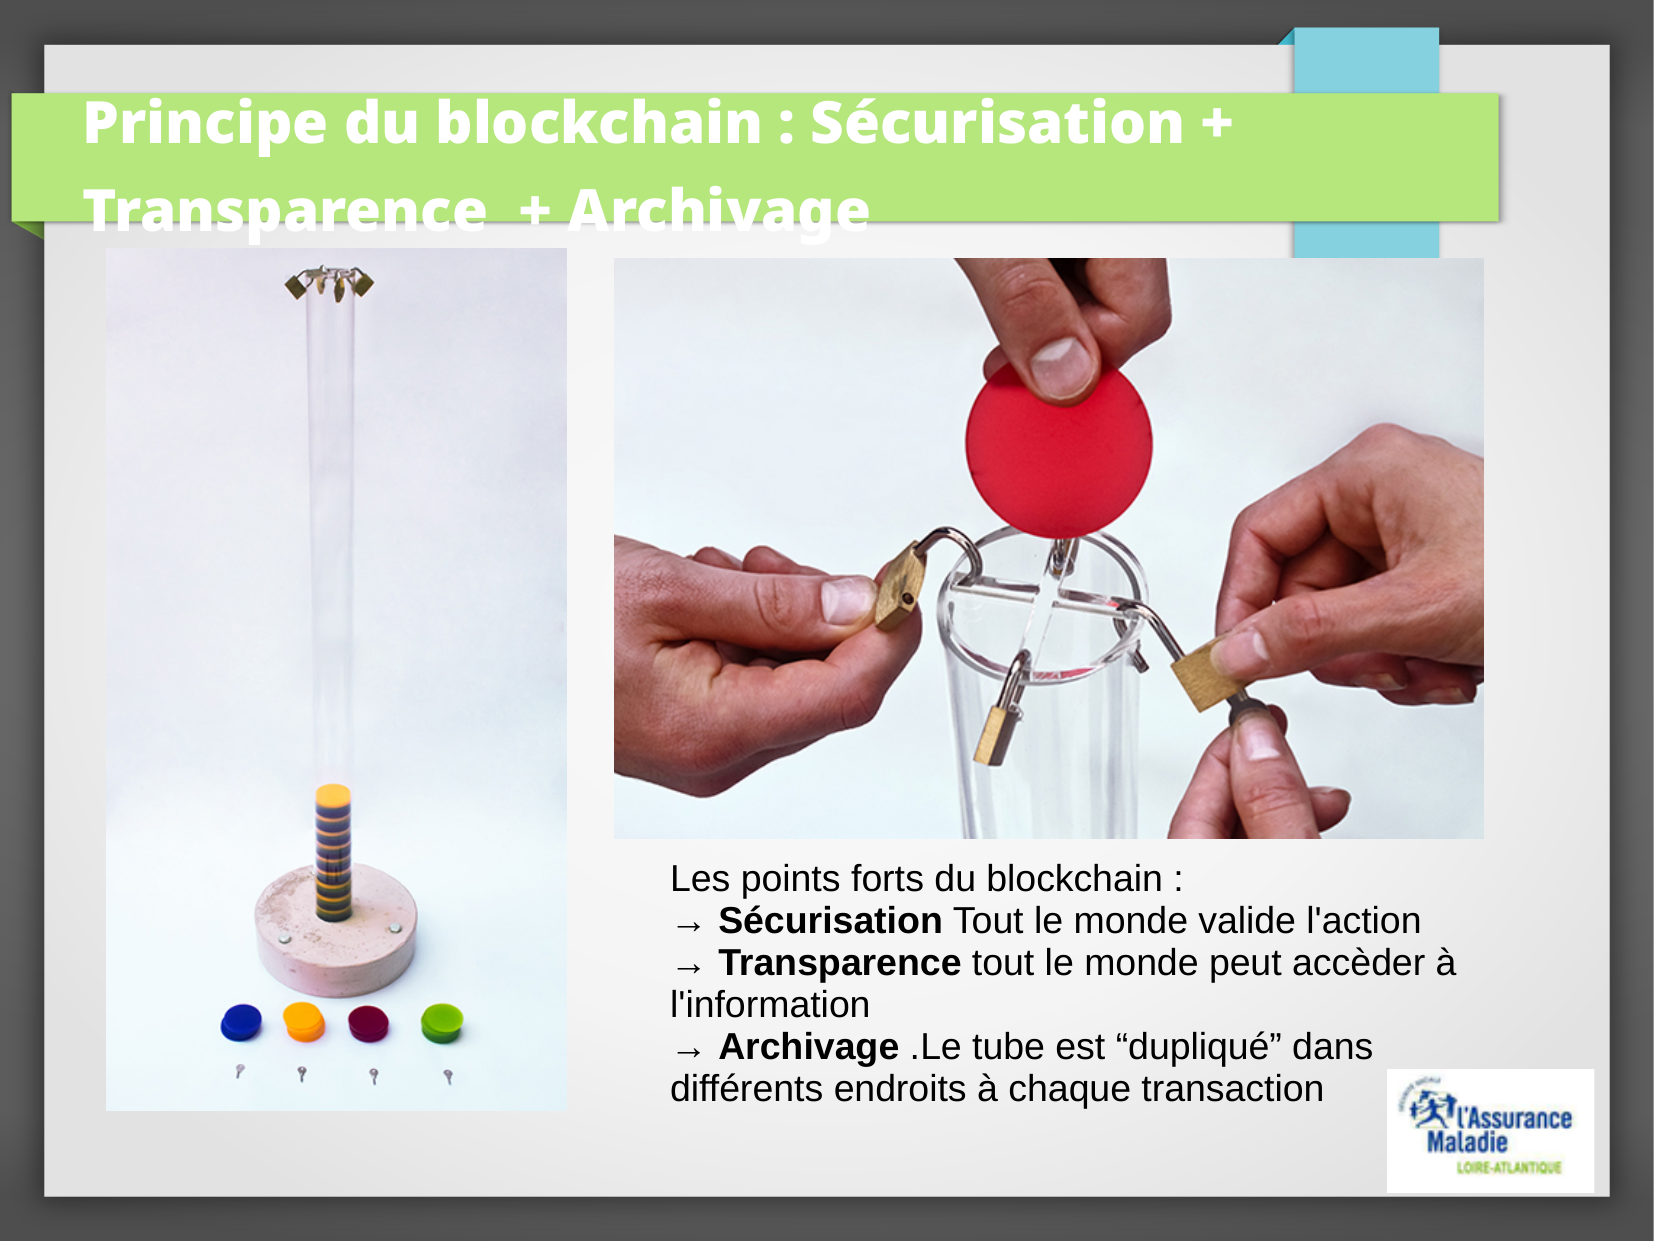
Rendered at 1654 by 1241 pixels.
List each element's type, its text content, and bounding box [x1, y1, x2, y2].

picture [0, 0, 1654, 1241]
text_box Les points forts du blockchain : → Sécurisation Tout le monde valide l'action → Transparence tout le monde peut accèder à l'information → Archivage .Le tube est “dupliqué” dans différents endroits à chaque transaction [655, 850, 1512, 1160]
title Principe du blockchain : Sécurisation + Transparence + Archivage [82, 81, 1264, 200]
